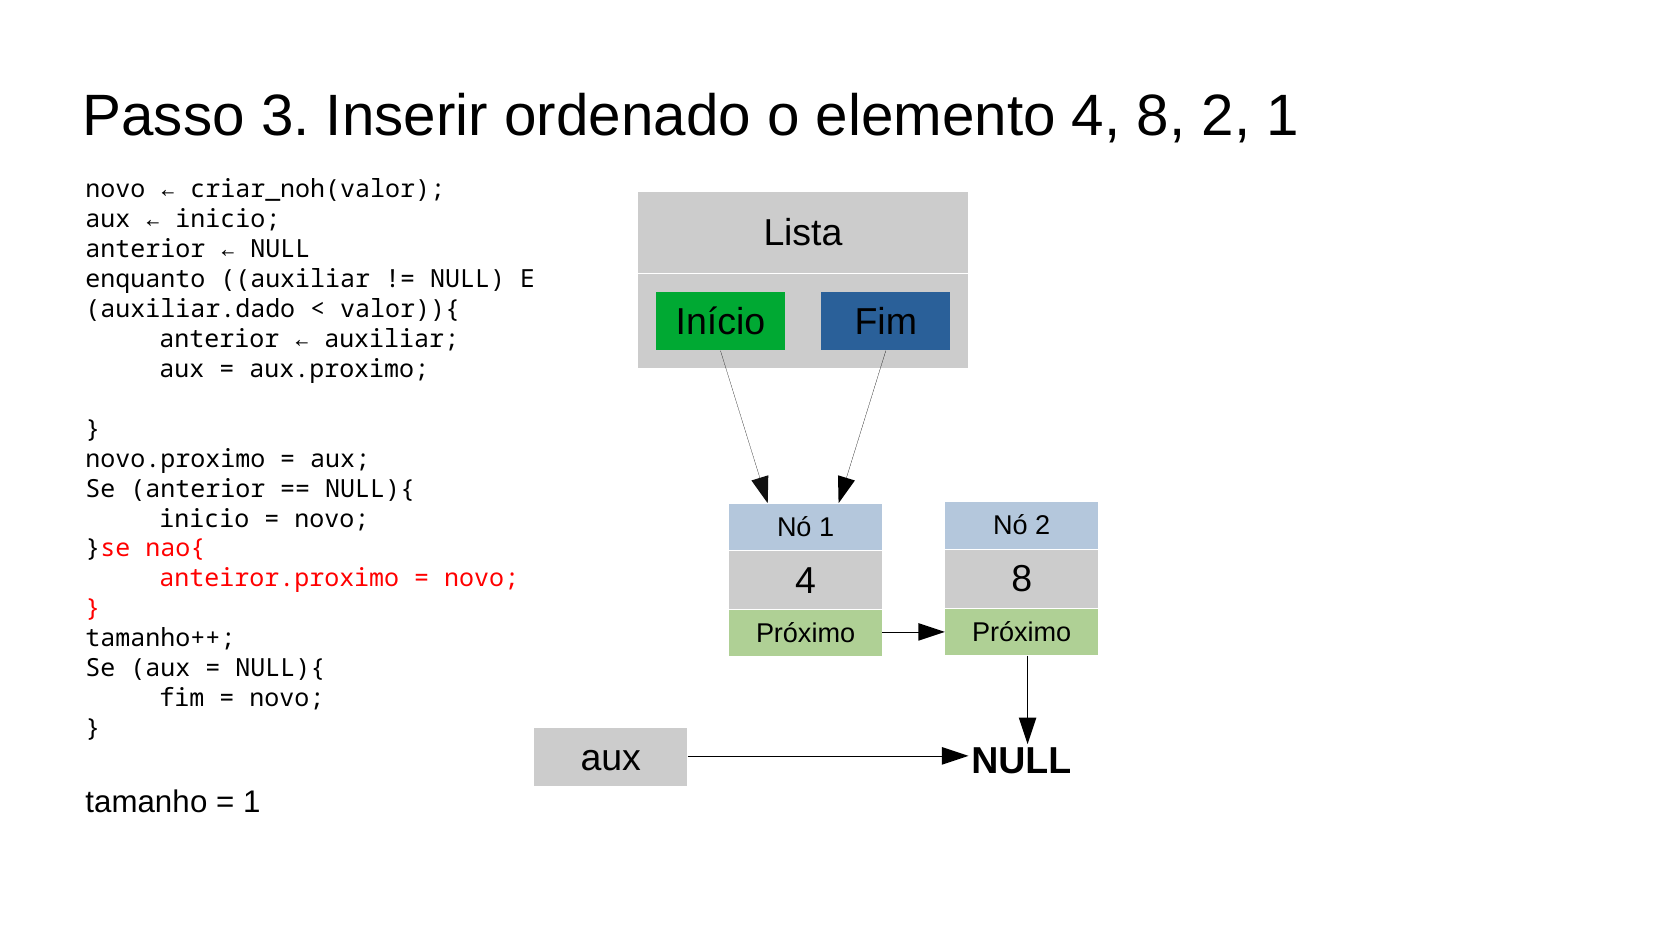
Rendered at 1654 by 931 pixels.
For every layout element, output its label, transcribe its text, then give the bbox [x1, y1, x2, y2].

text_box 8 [944, 550, 1099, 608]
text_box Próximo [944, 608, 1099, 656]
text_box NULL [956, 732, 1087, 790]
text_box Fim [820, 291, 951, 351]
text_box aux [533, 727, 688, 787]
title Passo 3. Inserir ordenado o elemento 4, 8, 2, 1 [82, 37, 1571, 193]
text_box Início [655, 291, 786, 351]
text_box [637, 273, 969, 369]
text_box Nó 1 [728, 503, 883, 551]
text_box 4 [728, 551, 883, 609]
text_box tamanho = 1 [70, 779, 276, 827]
text_box Próximo [728, 609, 883, 657]
text_box Lista [637, 191, 969, 273]
text_box novo ← criar_noh(valor); aux ← inicio; anterior ← NULL enquanto ((auxiliar != NULL) E (auxiliar.dado < valor)){ anterior ← auxiliar; aux = aux.proximo; } novo.proximo = aux; Se (anterior == NULL){ inicio = novo; }se nao{ anteiror.proximo = novo; } tamanho++; Se (aux = NULL){ fim = novo; } [70, 165, 615, 779]
text_box Nó 2 [944, 501, 1099, 550]
